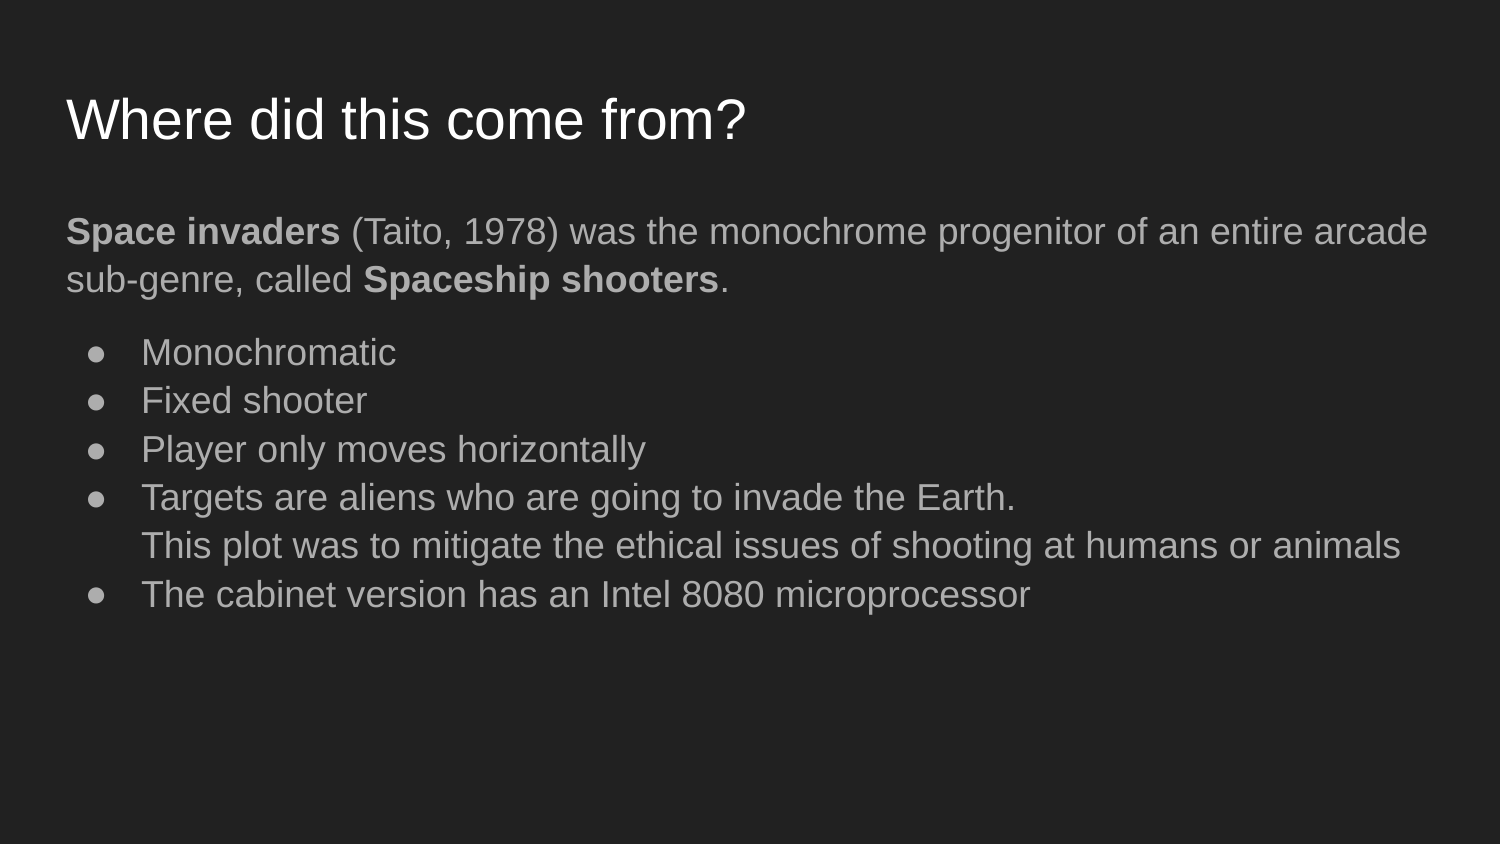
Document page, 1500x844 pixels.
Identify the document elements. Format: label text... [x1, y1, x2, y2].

list Space invaders (Taito, 1978) was the monochrome progenitor of an entire arcade sub-genre, called Spaceship shooters. Monochromatic Fixed shooter Player only moves horizontally Targets are aliens who are going to invade the Earth. This plot was to mitigate the ethical issues of shooting at humans or animals The cabinet version has an Intel 8080 microprocessor [51, 189, 1449, 750]
title Where did this come from? [51, 72, 1449, 167]
